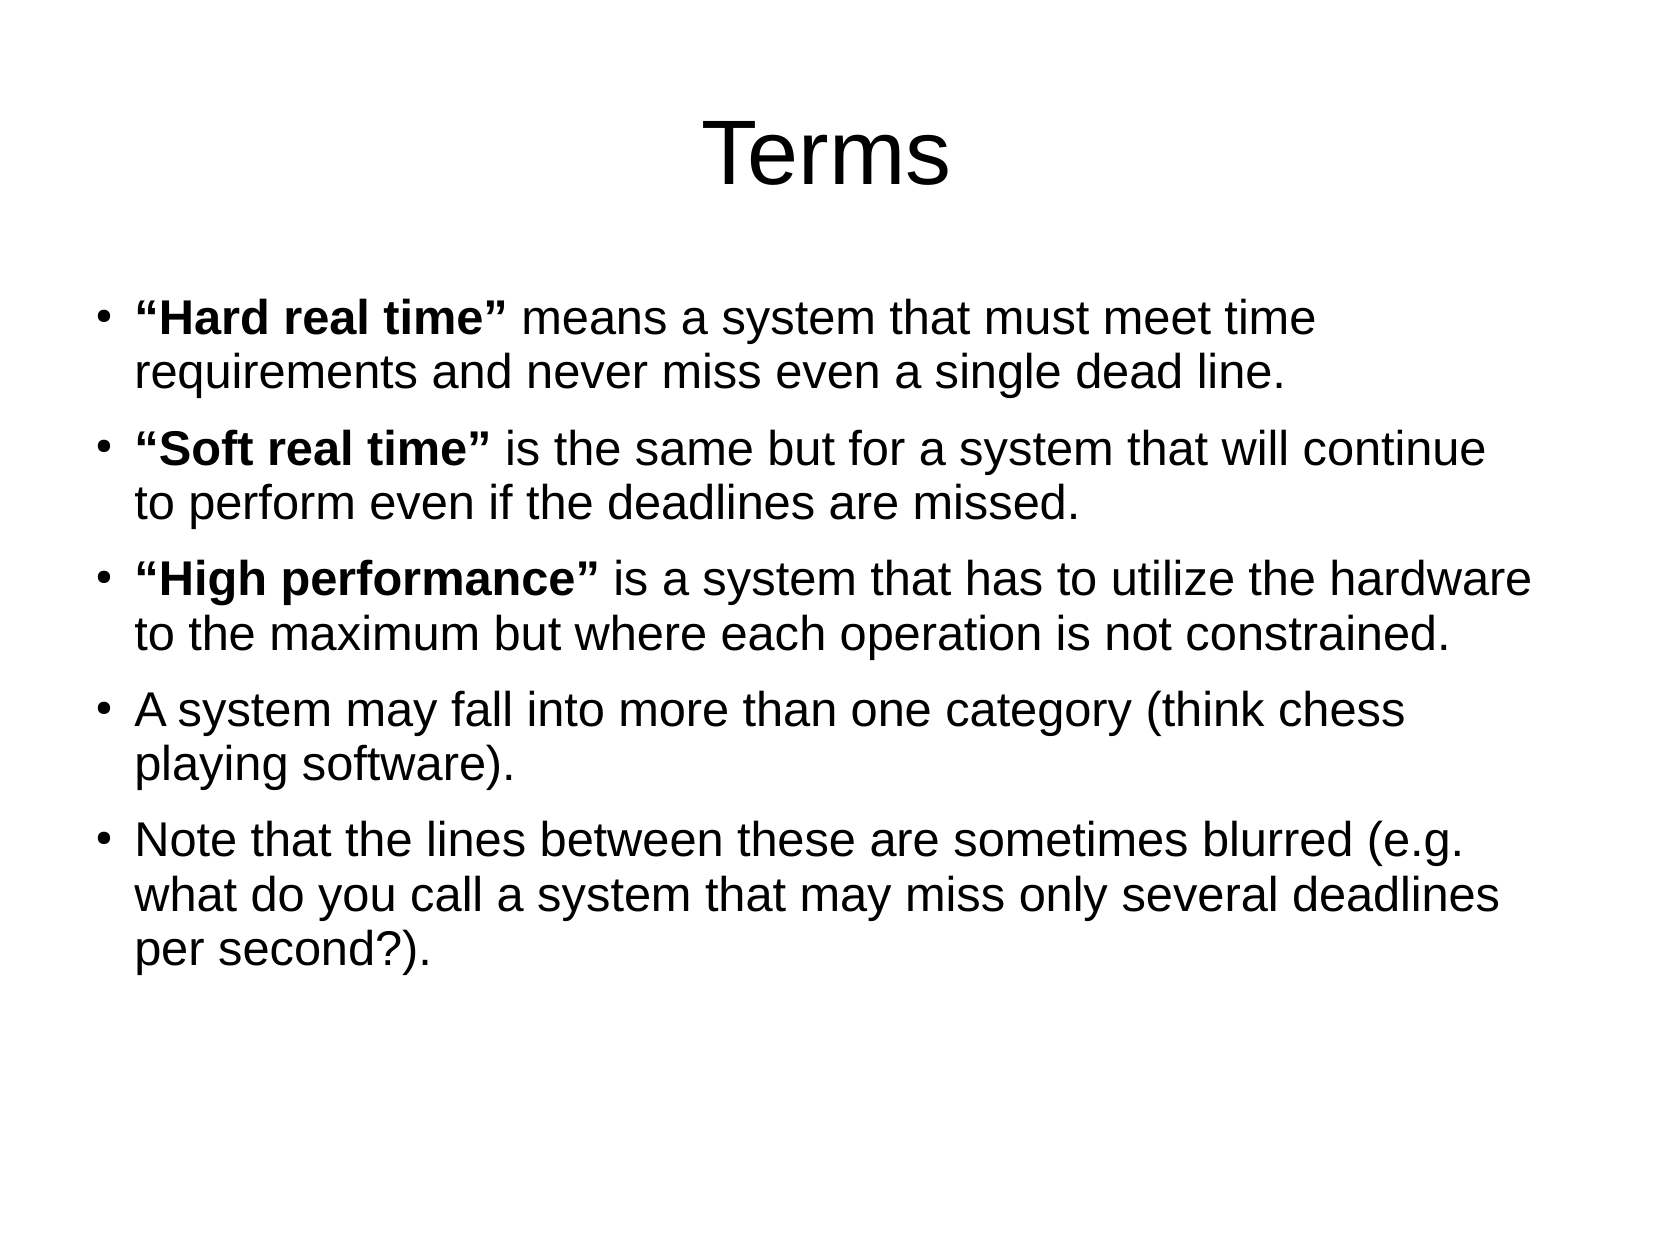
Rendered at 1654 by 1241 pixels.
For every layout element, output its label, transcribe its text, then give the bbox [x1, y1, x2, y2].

list “Hard real time” means a system that must meet time requirements and never miss even a single dead line. “Soft real time” is the same but for a system that will continue to perform even if the deadlines are missed. “High performance” is a system that has to utilize the hardware to the maximum but where each operation is not constrained. A system may fall into more than one category (think chess playing software). Note that the lines between these are sometimes blurred (e.g. what do you call a system that may miss only several deadlines per second?). [82, 290, 1538, 1010]
title Terms [82, 49, 1571, 257]
